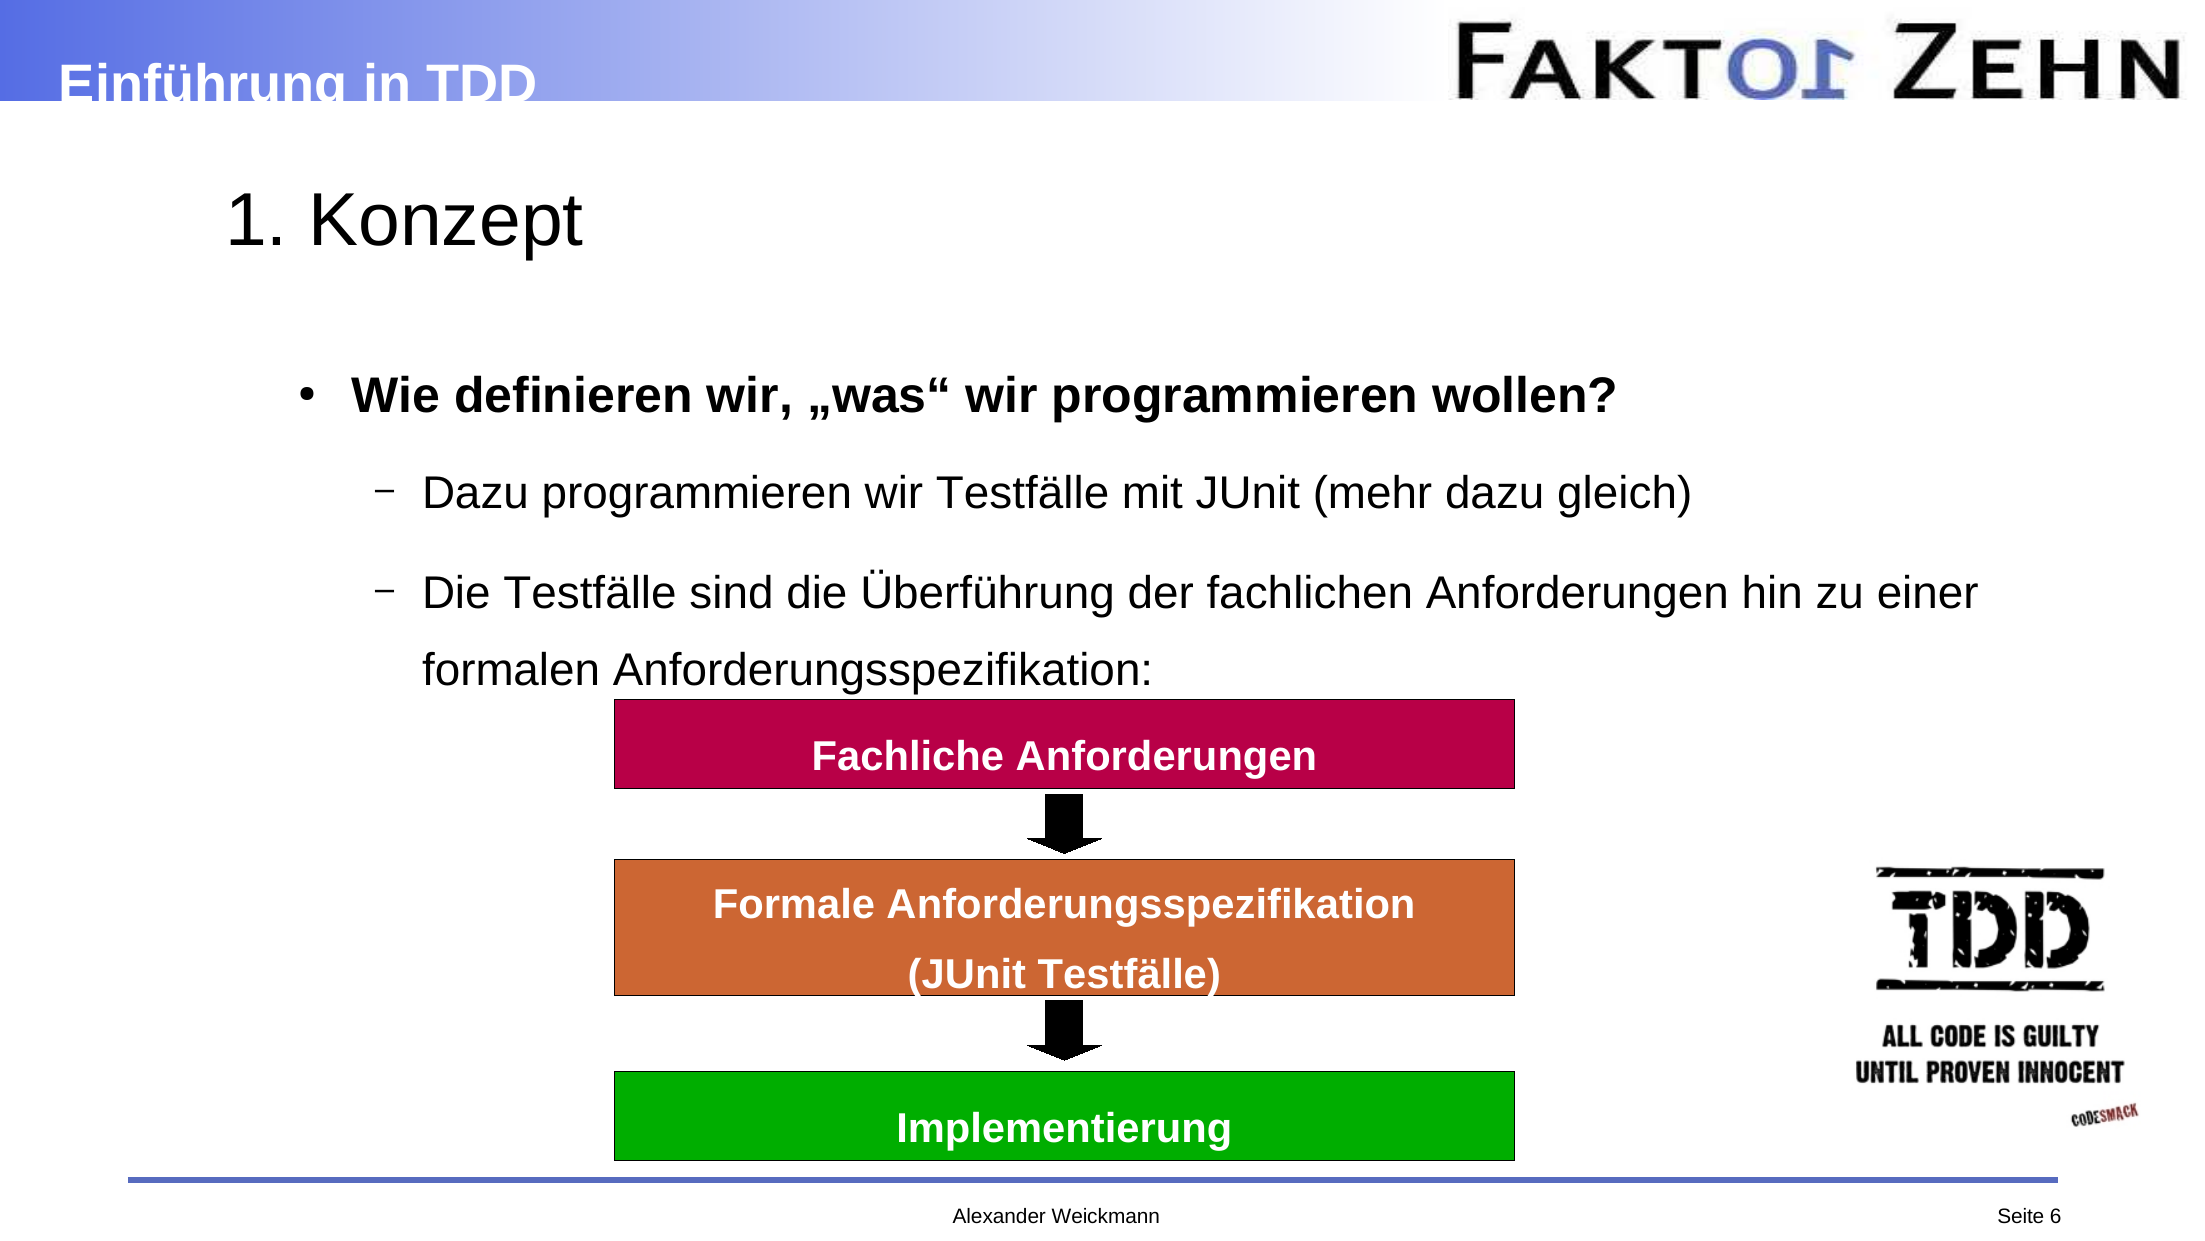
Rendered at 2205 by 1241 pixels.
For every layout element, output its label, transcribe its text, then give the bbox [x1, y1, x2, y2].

list Wie definieren wir, „was“ wir programmieren wollen? Dazu programmieren wir Testfälle mit JUnit (mehr dazu gleich) Die Testfälle sind die Überführung der fachlichen Anforderungen hin zu einer formalen Anforderungsspezifikation: [280, 339, 2036, 1108]
text_box [1027, 794, 1102, 854]
text_box [1027, 1000, 1102, 1061]
text_box Implementierung [614, 1071, 1515, 1161]
picture [1840, 808, 2141, 1176]
text_box Formale Anforderungsspezifikation (JUnit Testfälle) [614, 859, 1515, 996]
title 1. Konzept [225, 142, 1981, 296]
text_box Fachliche Anforderungen [614, 699, 1515, 789]
picture [1448, 7, 2191, 100]
